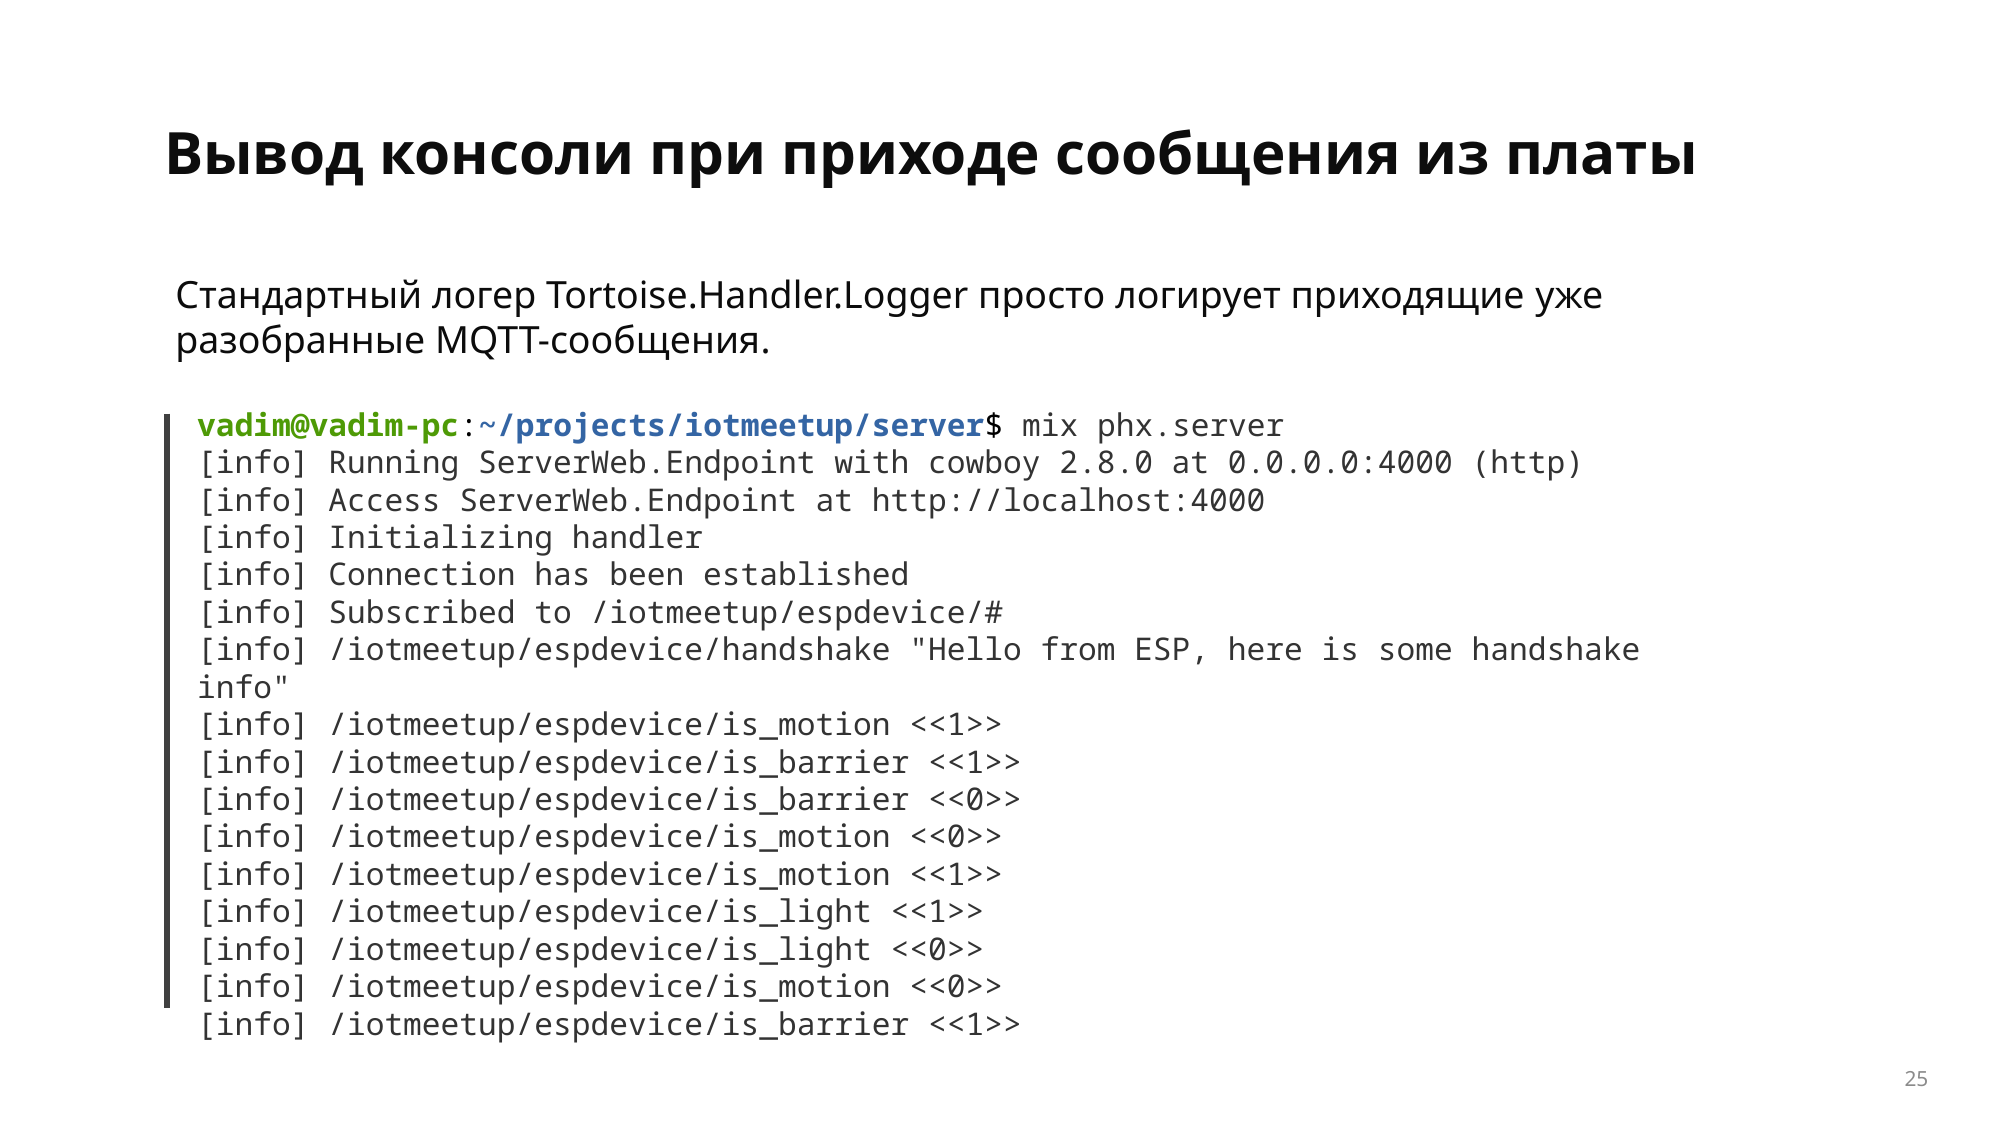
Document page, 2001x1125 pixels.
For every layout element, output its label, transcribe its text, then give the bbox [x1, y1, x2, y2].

text_box Стандартный логер Tortoise.Handler.Logger просто логирует приходящие уже разобранные MQTT-сообщения. [160, 263, 1861, 367]
slide_number <номер> [1832, 1034, 2000, 1125]
text_box Вывод консоли при приходе сообщения из платы [149, 108, 1850, 194]
text_box vadim@vadim-pc:~/projects/iotmeetup/server$ mix phx.server [info] Running ServerWeb.Endpoint with cowboy 2.8.0 at 0.0.0.0:4000 (http) [info] Access ServerWeb.Endpoint at http://localhost:4000 [info] Initializing handler [info] Connection has been established [info] Subscribed to /iotmeetup/espdevice/# [info] /iotmeetup/espdevice/handshake "Hello from ESP, here is some handshake info" [info] /iotmeetup/espdevice/is_motion <<1>> [info] /iotmeetup/espdevice/is_barrier <<1>> [info] /iotmeetup/espdevice/is_barrier <<0>> [info] /iotmeetup/espdevice/is_motion <<0>> [info] /iotmeetup/espdevice/is_motion <<1>> [info] /iotmeetup/espdevice/is_light <<1>> [info] /iotmeetup/espdevice/is_light <<0>> [info] /iotmeetup/espdevice/is_motion <<0>> [info] /iotmeetup/espdevice/is_barrier <<1>> [182, 397, 1686, 1049]
